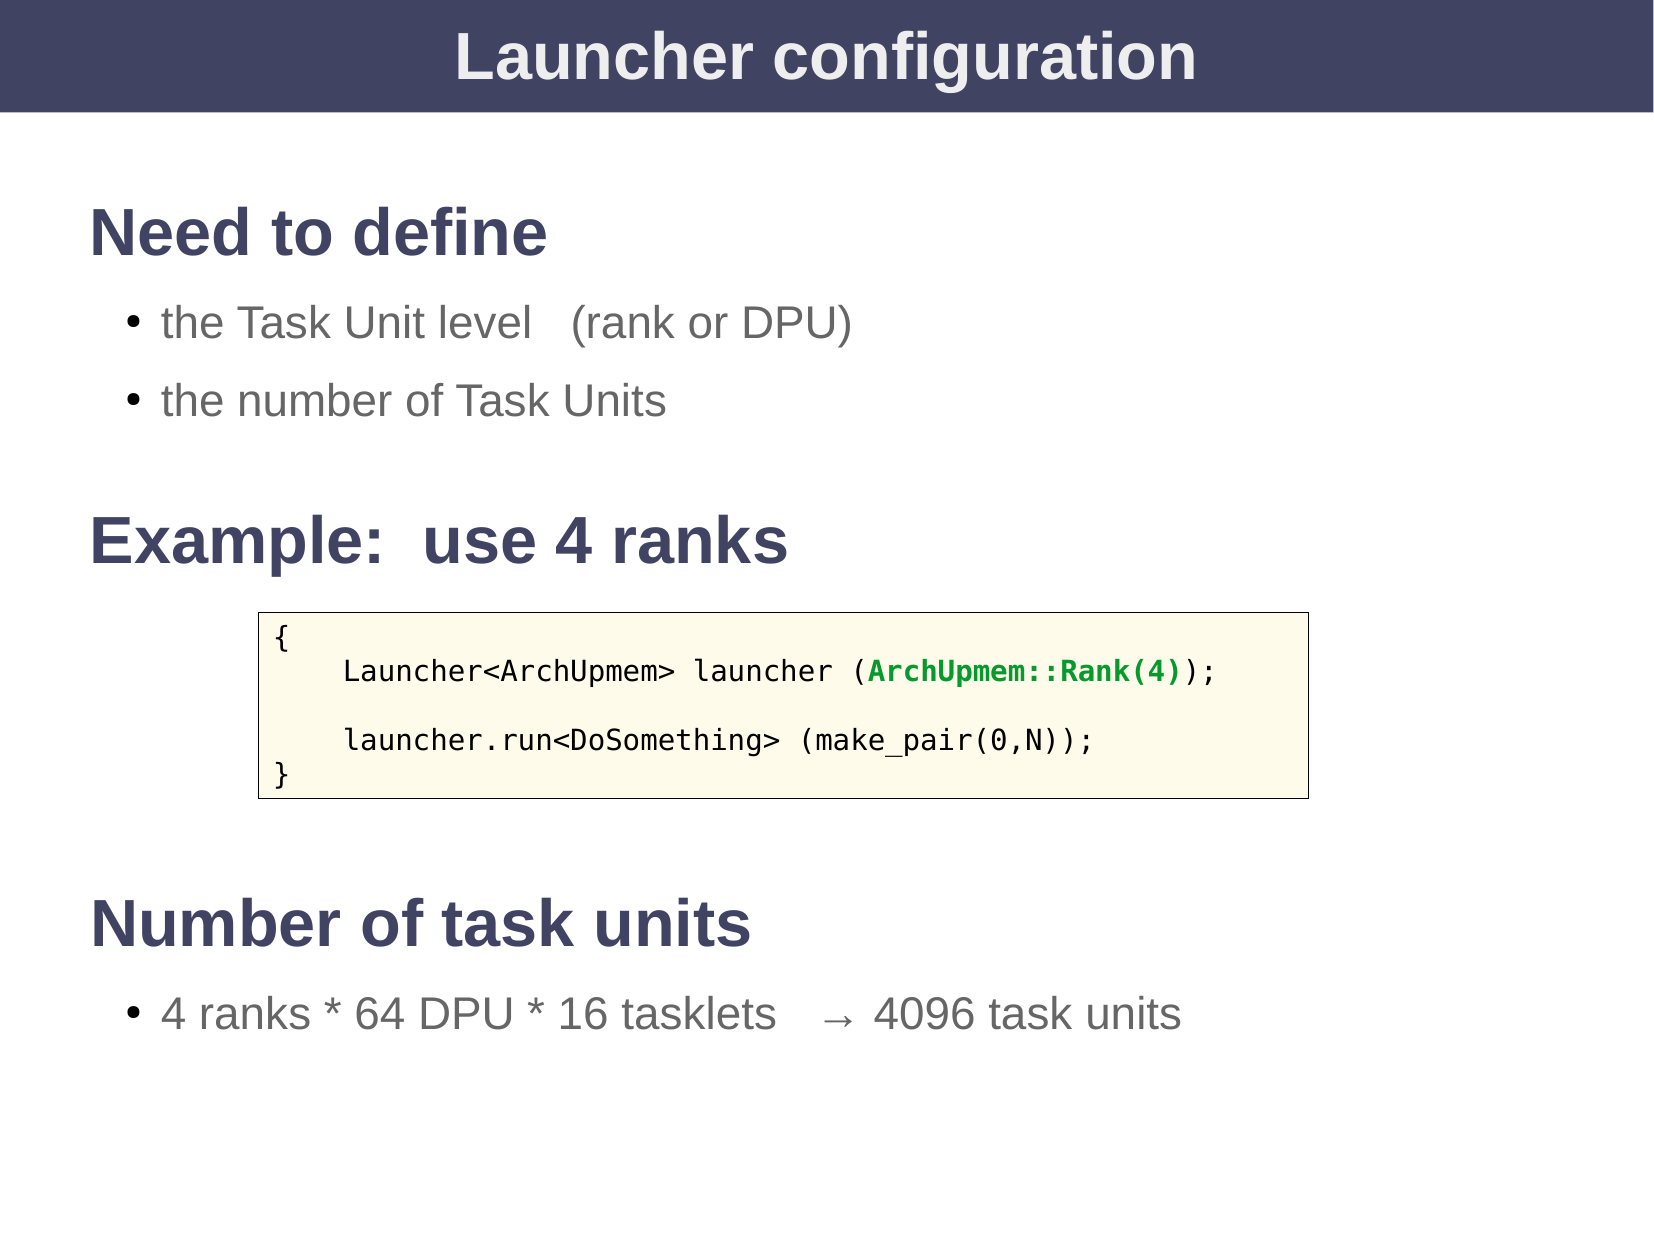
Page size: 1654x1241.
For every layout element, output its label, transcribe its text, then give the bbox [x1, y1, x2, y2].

text_box { Launcher<ArchUpmem> launcher (ArchUpmem::Rank(4)); launcher.run<DoSomething> (make_pair(0,N)); } [258, 612, 1309, 799]
text_box Need to define the Task Unit level (rank or DPU) the number of Task Units Example: use 4 ranks [75, 187, 1613, 586]
text_box Launcher configuration [0, 0, 1654, 113]
text_box Number of task units 4 ranks * 64 DPU * 16 tasklets → 4096 task units [75, 878, 1613, 1047]
